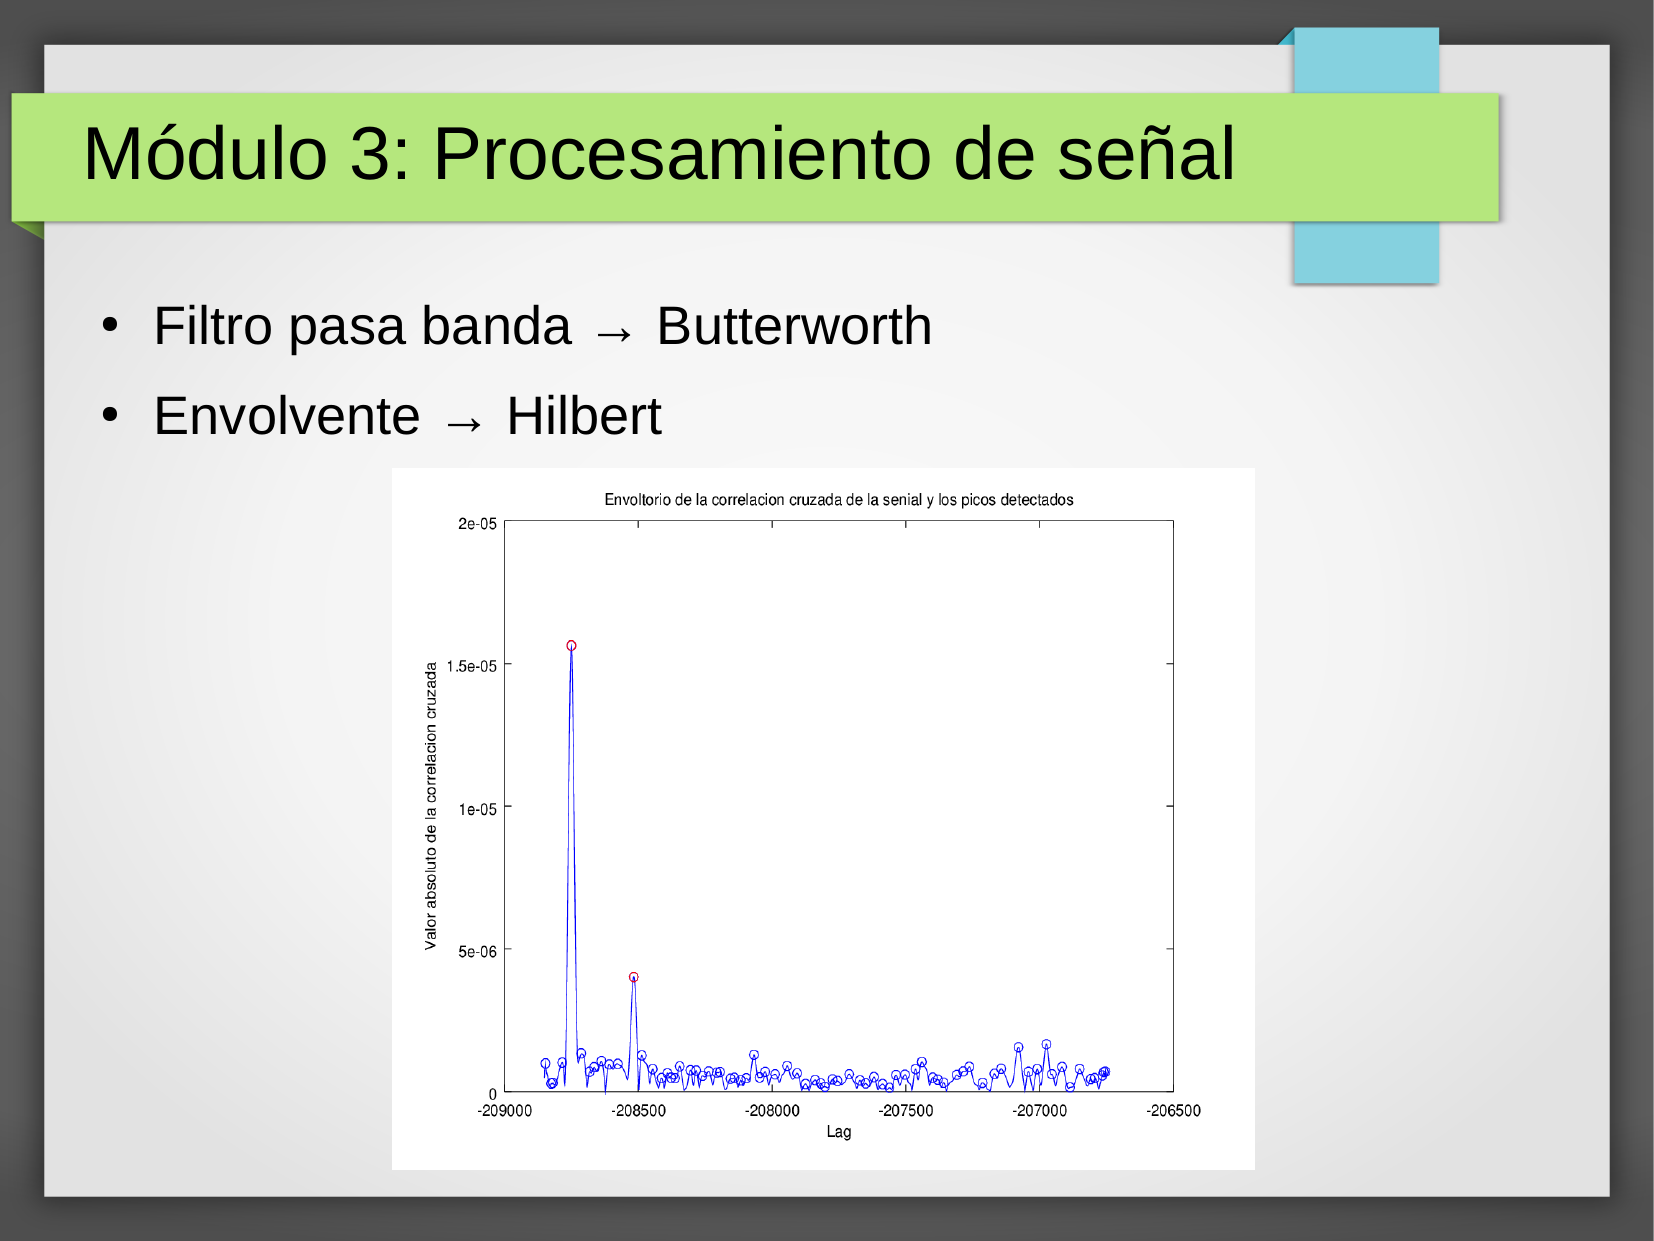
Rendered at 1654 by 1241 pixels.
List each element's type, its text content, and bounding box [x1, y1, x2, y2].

picture [0, 0, 1654, 1241]
list Filtro pasa banda → Butterworth Envolvente → Hilbert [82, 295, 1571, 1015]
title Módulo 3: Procesamiento de señal [82, 94, 1264, 213]
